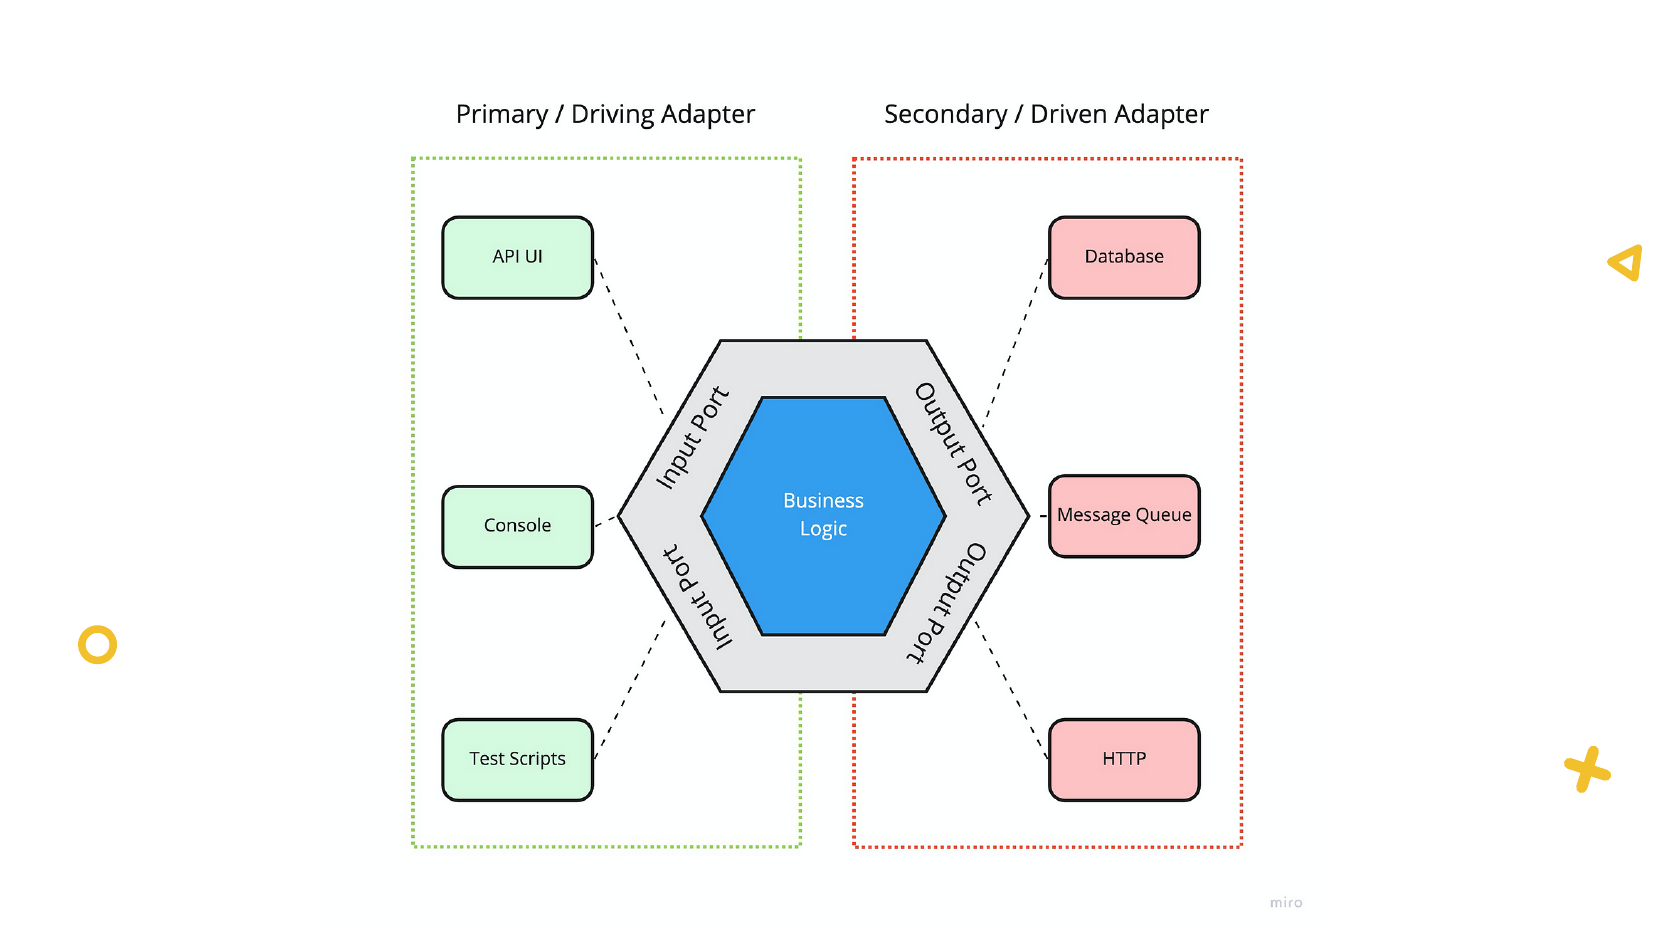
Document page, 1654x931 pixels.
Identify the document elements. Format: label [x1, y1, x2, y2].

picture [329, 0, 1325, 930]
